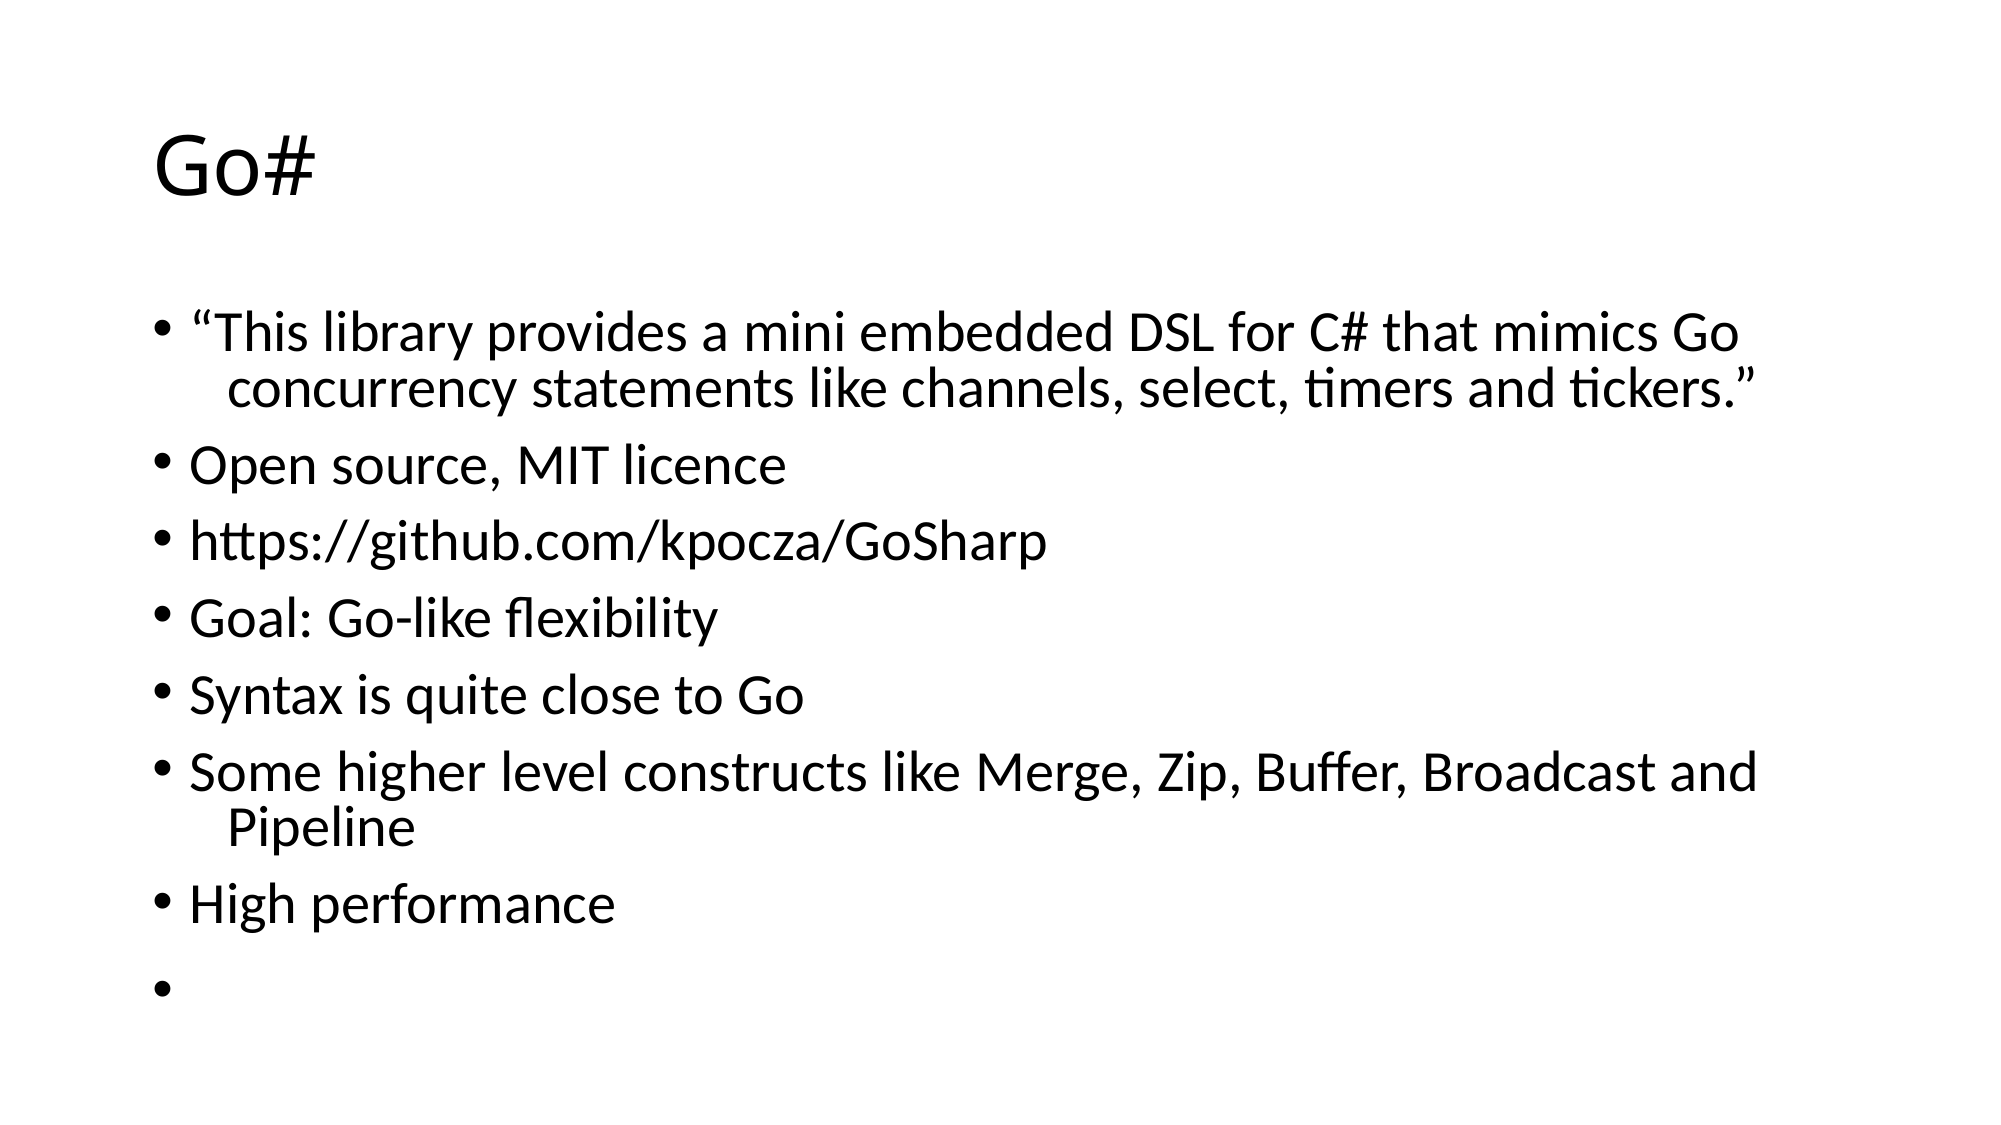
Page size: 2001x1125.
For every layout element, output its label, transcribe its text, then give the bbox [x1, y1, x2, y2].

title Go# [137, 59, 1863, 278]
list “This library provides a mini embedded DSL for C# that mimics Go concurrency statements like channels, select, timers and tickers.” Open source, MIT licence https://github.com/kpocza/GoSharp Goal: Go-like flexibility Syntax is quite close to Go Some higher level constructs like Merge, Zip, Buffer, Broadcast and Pipeline High performance [137, 299, 1863, 1014]
